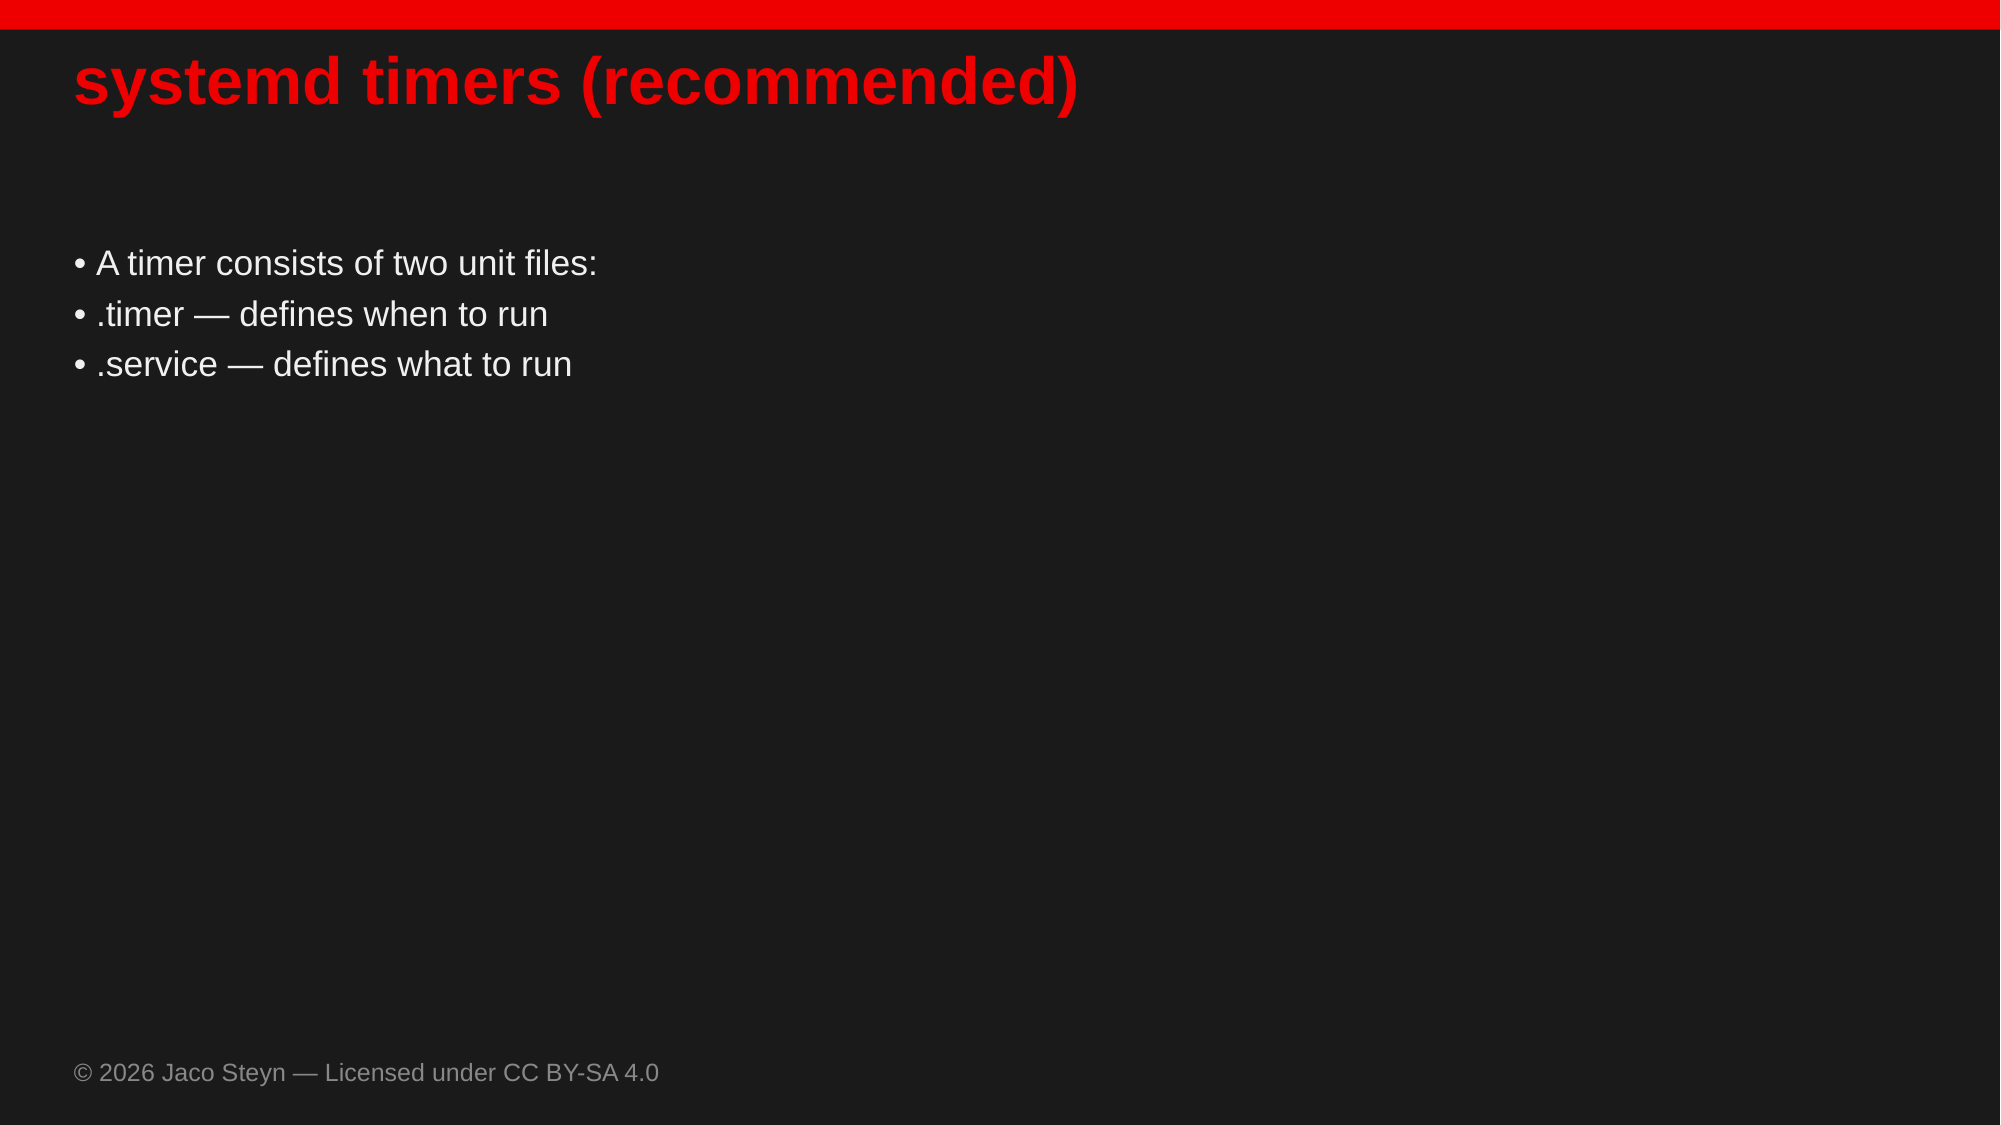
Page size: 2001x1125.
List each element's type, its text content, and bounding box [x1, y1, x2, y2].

text_box systemd timers (recommended) [59, 36, 1942, 208]
text_box [0, 0, 2001, 30]
text_box © 2026 Jaco Steyn — Licensed under CC BY-SA 4.0 [59, 1051, 1942, 1093]
text_box • A timer consists of two unit files: • .timer — defines when to run • .service — defines what to run [59, 236, 1942, 1037]
